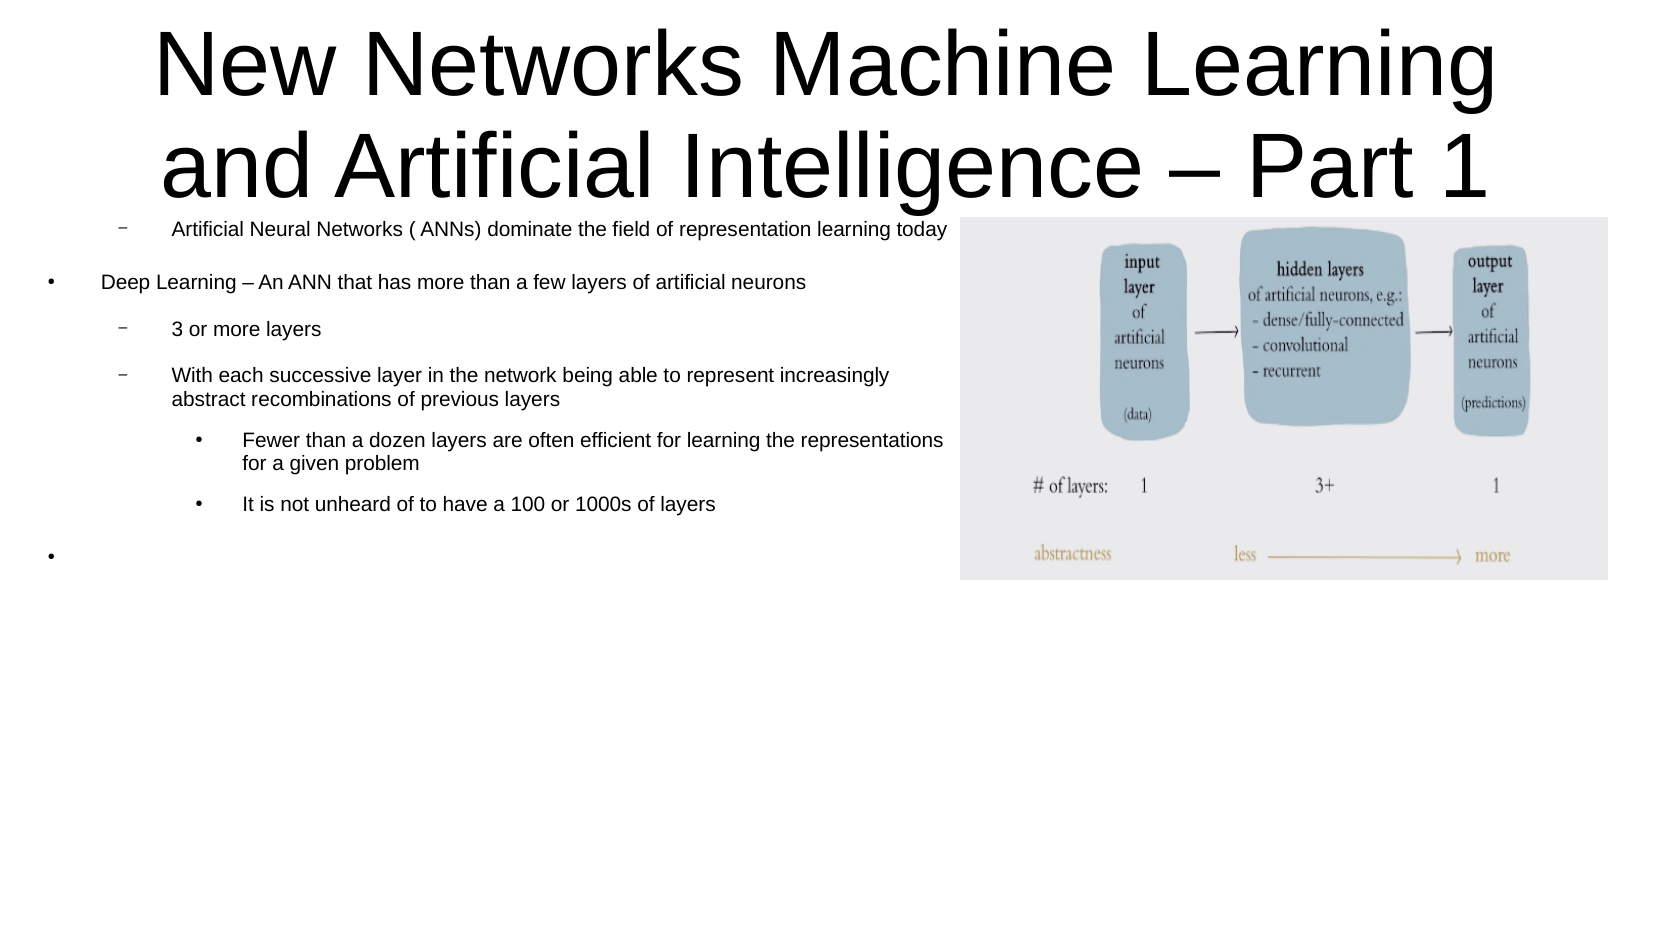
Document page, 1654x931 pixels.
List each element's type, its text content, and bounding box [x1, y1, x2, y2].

list Artificial Neural Networks ( ANNs) dominate the field of representation learning today Deep Learning – An ANN that has more than a few layers of artificial neurons 3 or more layers With each successive layer in the network being able to represent increasingly abstract recombinations of previous layers Fewer than a dozen layers are often efficient for learning the representations for a given problem It is not unheard of to have a 100 or 1000s of layers [30, 217, 1571, 901]
picture [960, 217, 1608, 580]
title New Networks Machine Learning and Artificial Intelligence – Part 1 [82, 12, 1571, 217]
